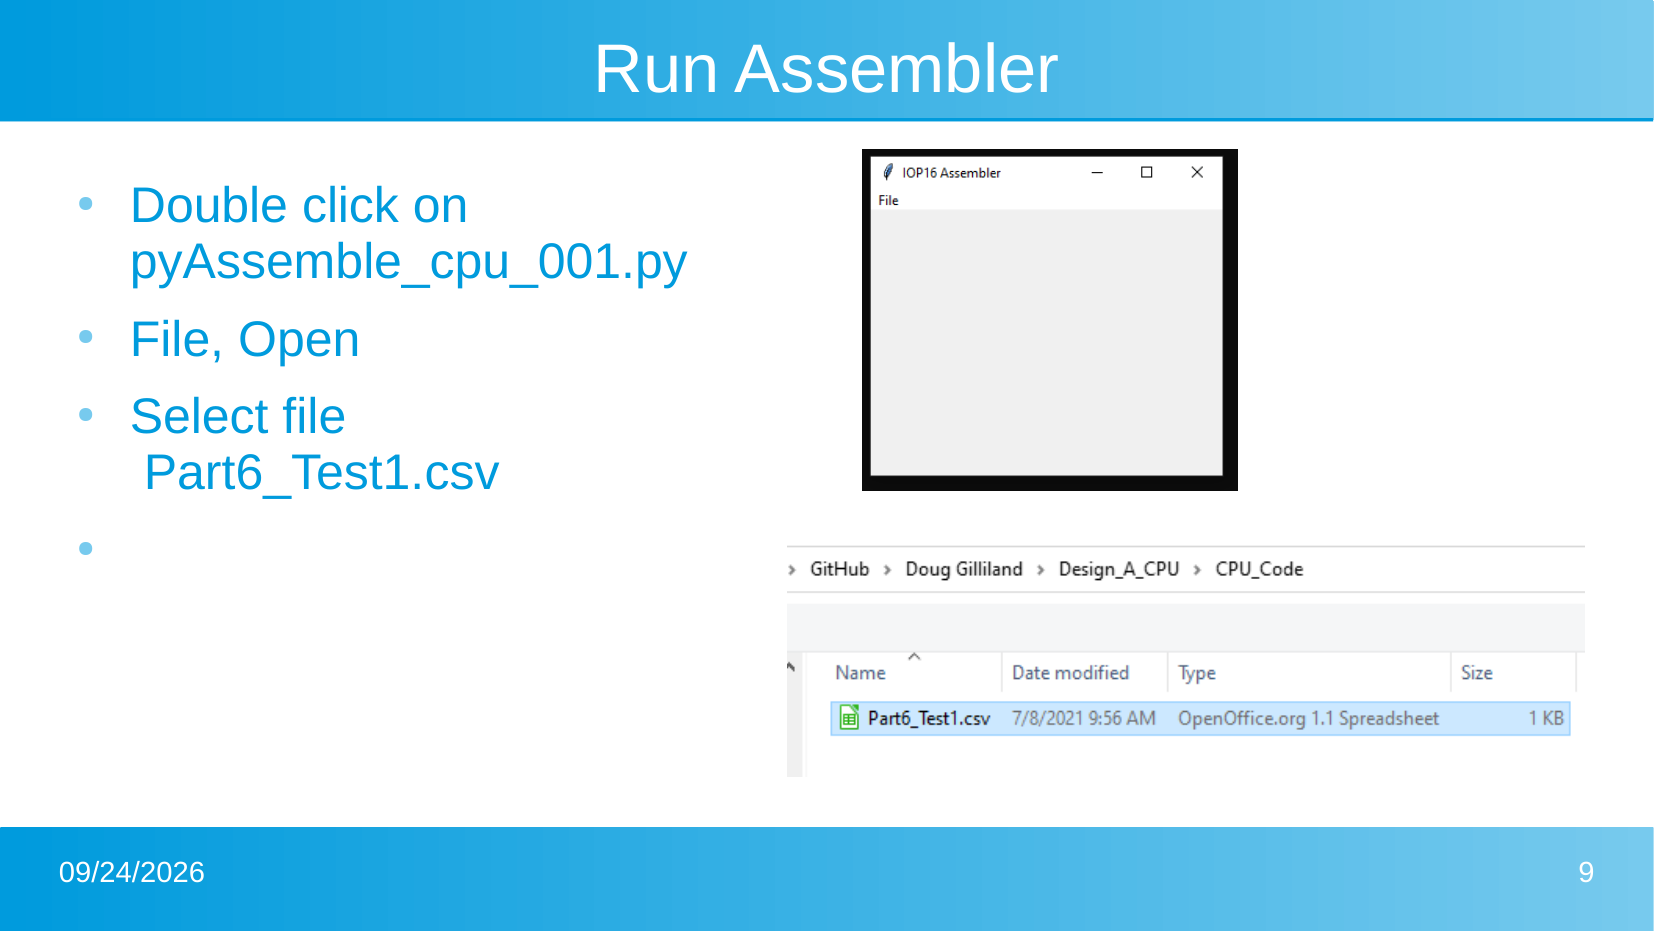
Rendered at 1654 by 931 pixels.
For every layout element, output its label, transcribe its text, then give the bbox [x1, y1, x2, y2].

title Run Assembler [59, 29, 1595, 108]
picture [787, 524, 1585, 777]
list Double click on pyAssemble_cpu_001.py File, Open Select file Part6_Test1.csv [59, 177, 713, 768]
picture [862, 149, 1238, 492]
